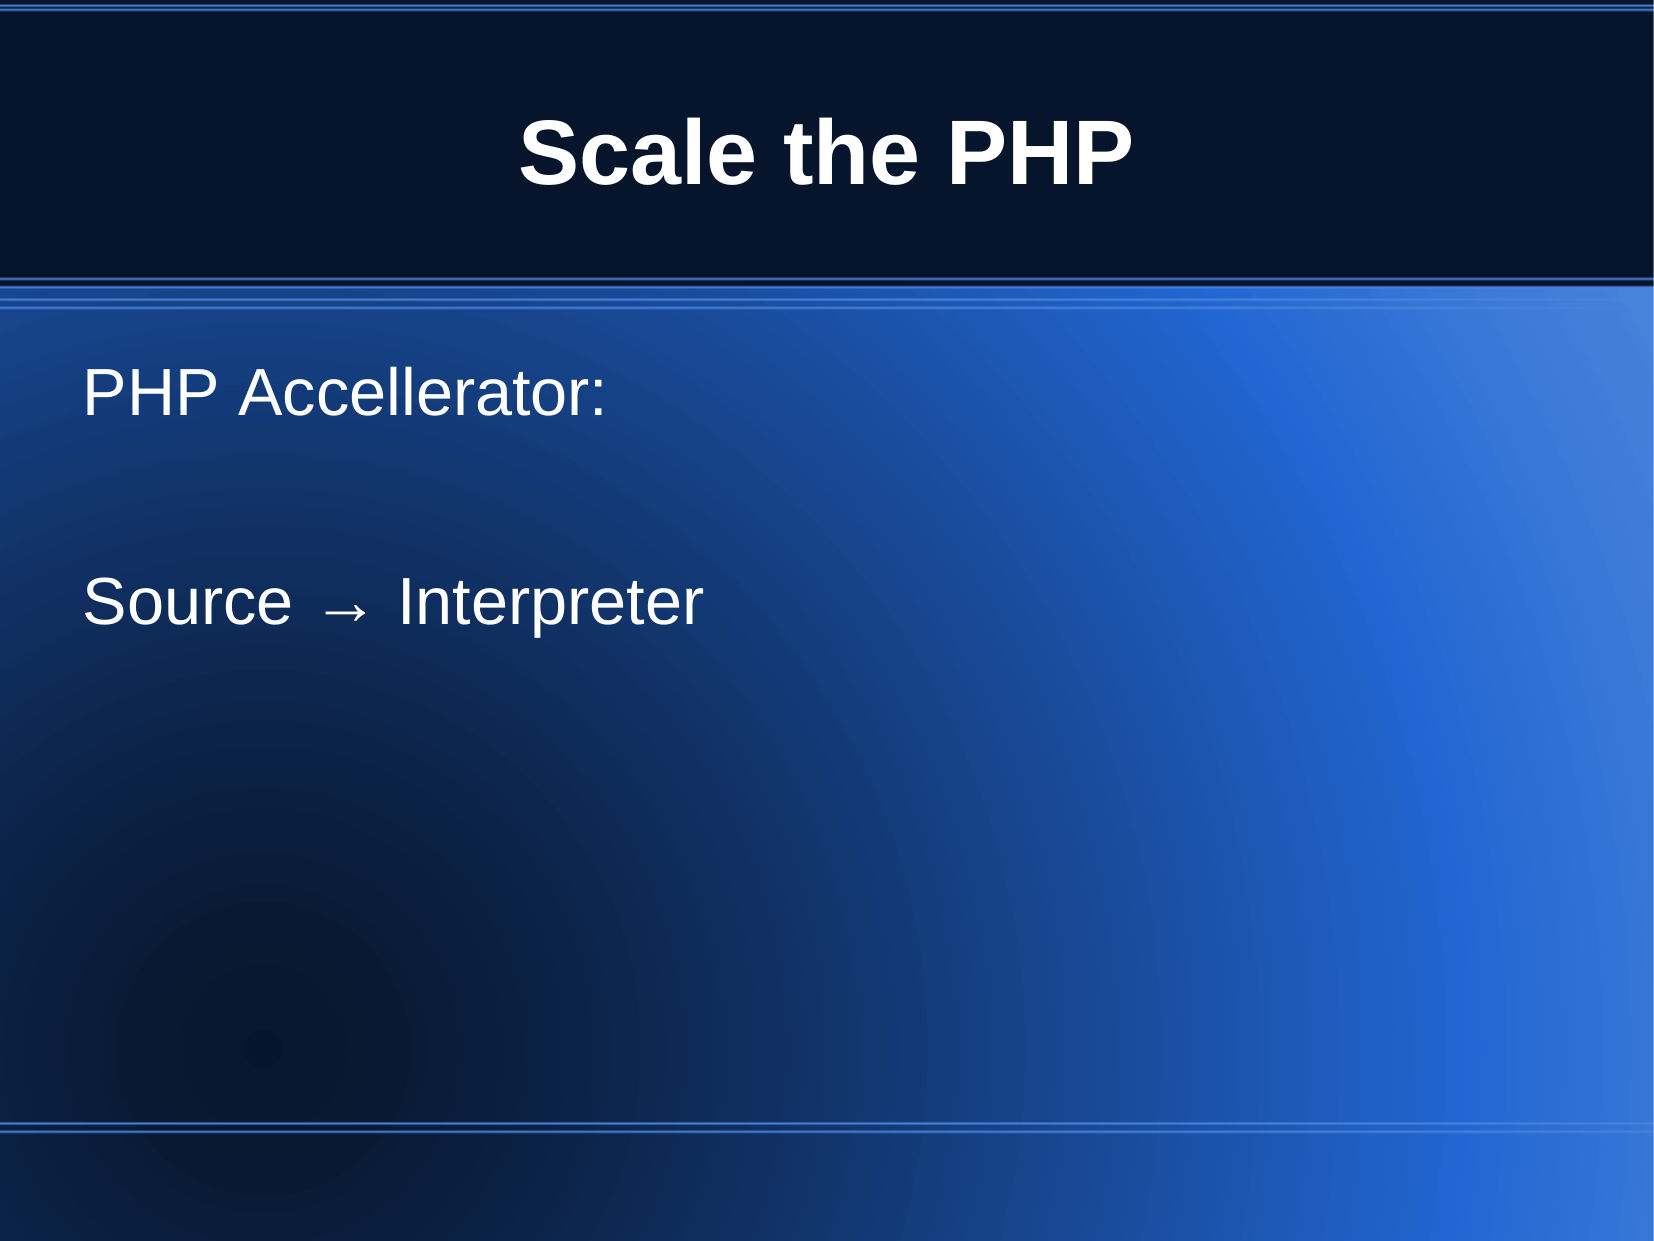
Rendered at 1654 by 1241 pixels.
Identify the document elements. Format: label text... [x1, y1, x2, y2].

picture [0, 0, 1654, 1241]
title Scale the PHP [82, 49, 1571, 257]
list PHP Accellerator: Source → Interpreter [82, 355, 1565, 1174]
